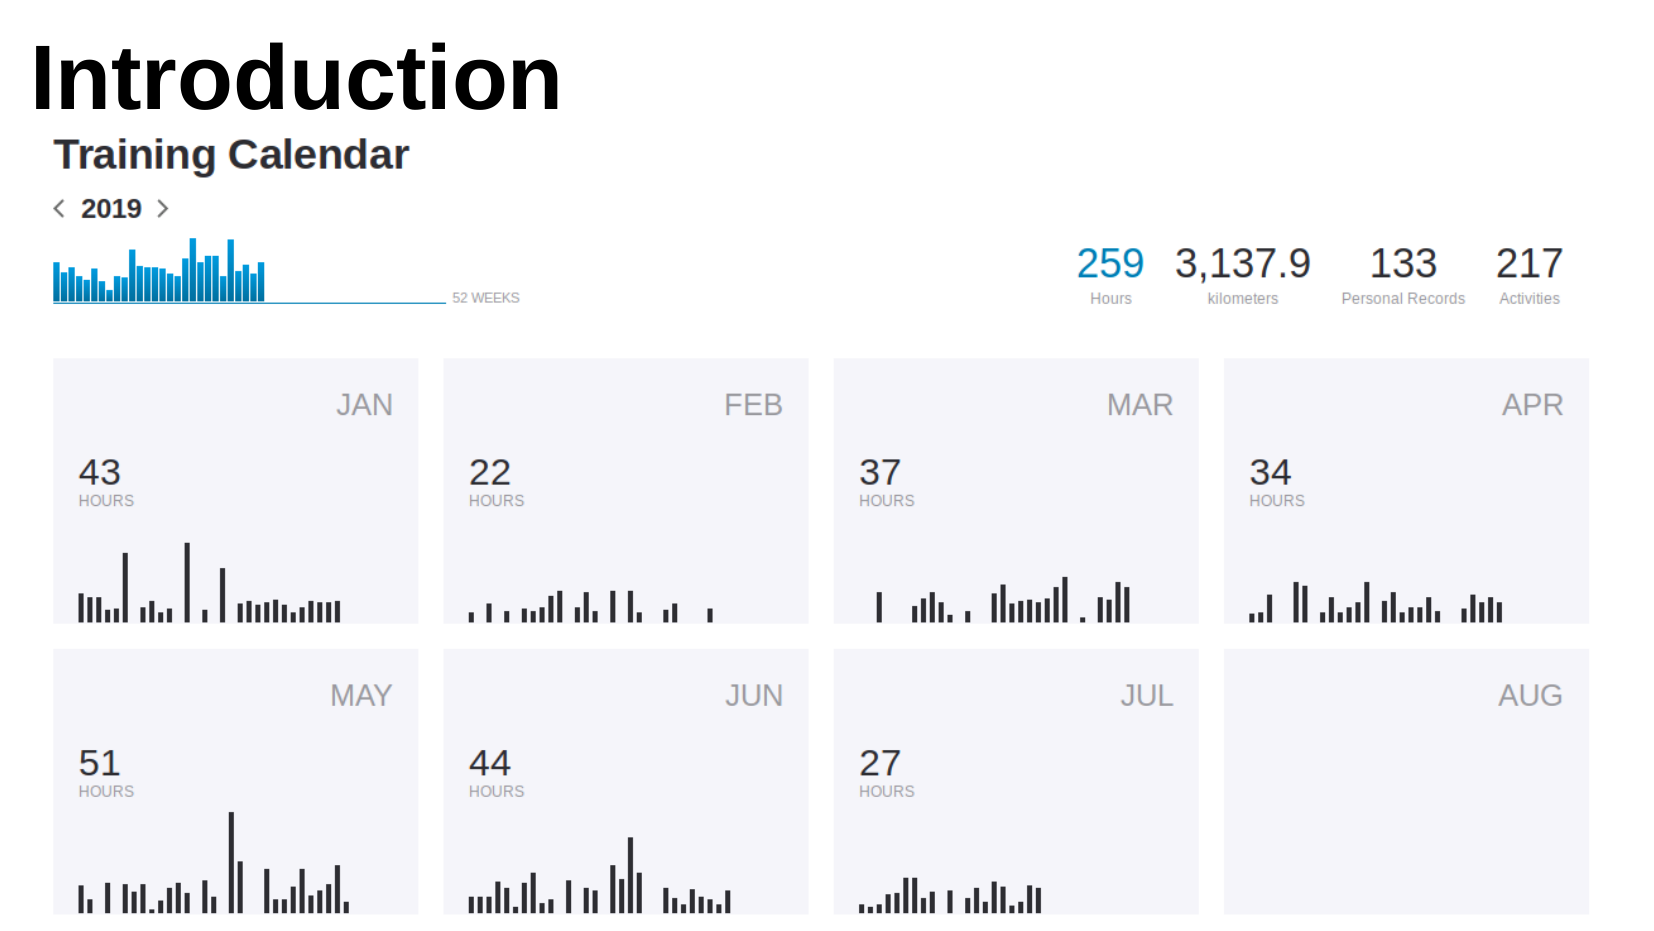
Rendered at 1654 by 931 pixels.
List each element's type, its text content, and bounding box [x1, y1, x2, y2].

title Introduction [30, 0, 1489, 156]
picture [37, 122, 1617, 931]
